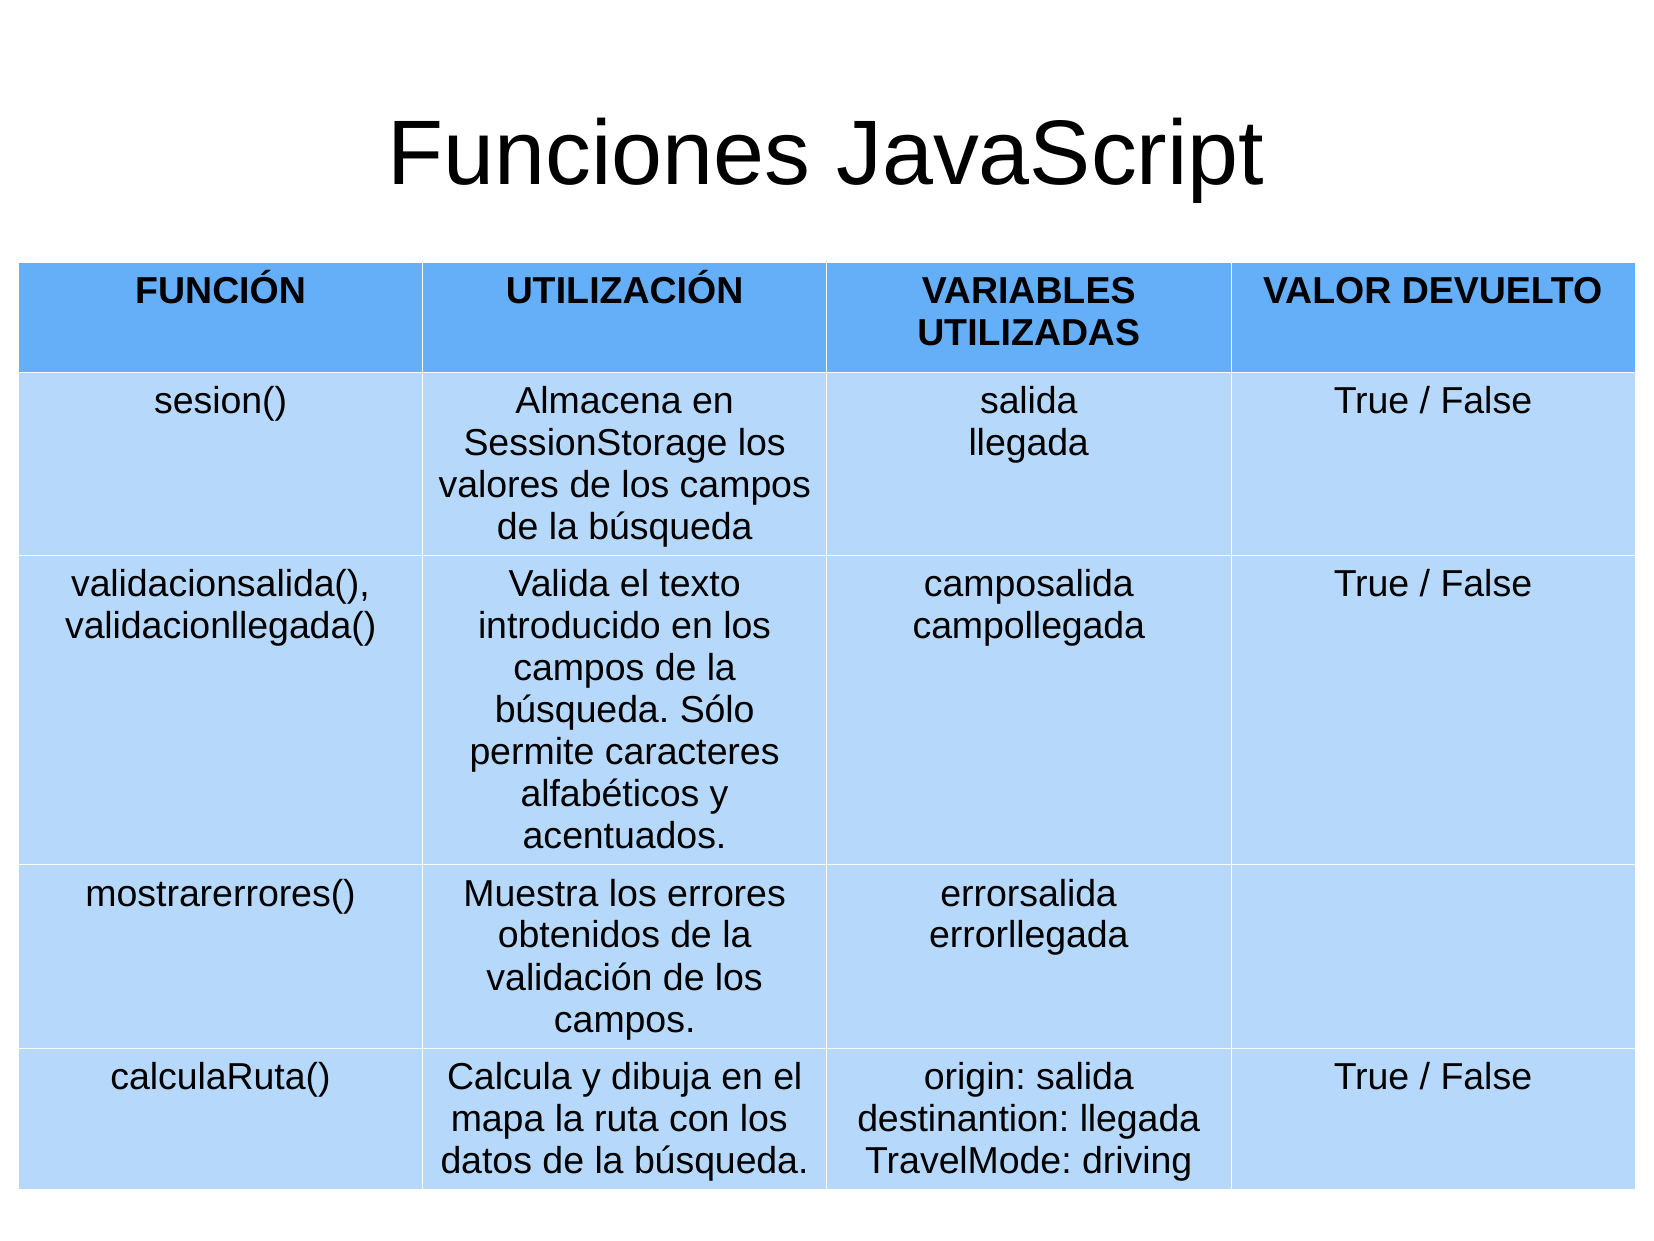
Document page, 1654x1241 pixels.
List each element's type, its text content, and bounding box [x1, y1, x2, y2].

table_cell sesion() [19, 373, 422, 555]
table_cell True / False [1232, 373, 1635, 555]
table_header UTILIZACIÓN [423, 263, 826, 372]
title Funciones JavaScript [82, 49, 1571, 257]
table_cell calculaRuta() [19, 1049, 422, 1189]
table_header FUNCIÓN [19, 263, 422, 372]
table_cell Valida el texto introducido en los campos de la búsqueda. Sólo permite caracteres alfabéticos y acentuados. [423, 556, 826, 864]
table_cell camposalida campollegada [827, 556, 1231, 864]
table_cell salida llegada [827, 373, 1231, 555]
table_cell [1232, 865, 1635, 1048]
table_cell mostrarerrores() [19, 865, 422, 1048]
table_cell validacionsalida(), validacionllegada() [19, 556, 422, 864]
table_cell True / False [1232, 1049, 1635, 1189]
table_cell Almacena en SessionStorage los valores de los campos de la búsqueda [423, 373, 826, 555]
table_cell origin: salida destinantion: llegada TravelMode: driving [827, 1049, 1231, 1189]
table_header VALOR DEVUELTO [1232, 263, 1635, 372]
table_cell errorsalida errorllegada [827, 865, 1231, 1048]
table_header VARIABLES UTILIZADAS [827, 263, 1231, 372]
table_cell Muestra los errores obtenidos de la validación de los campos. [423, 865, 826, 1048]
table_cell Calcula y dibuja en el mapa la ruta con los datos de la búsqueda. [423, 1049, 826, 1189]
table_cell True / False [1232, 556, 1635, 864]
